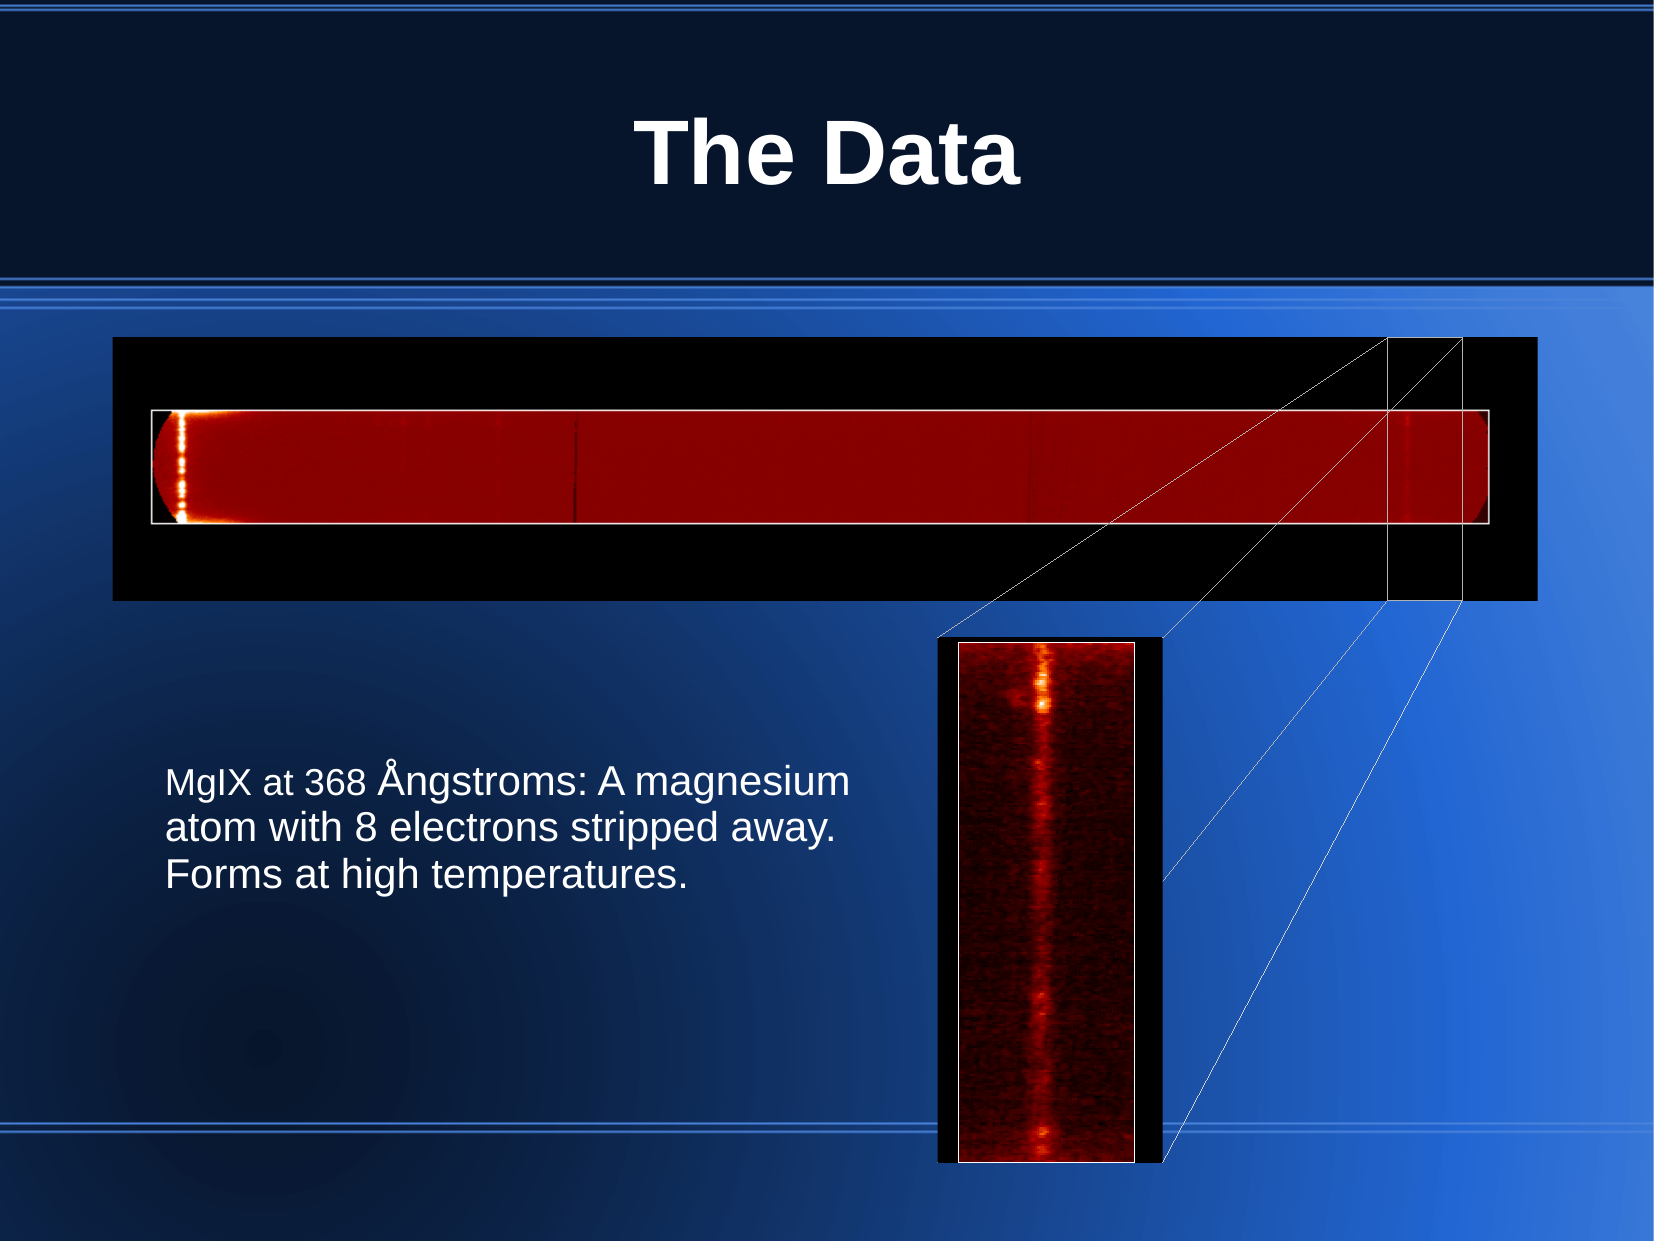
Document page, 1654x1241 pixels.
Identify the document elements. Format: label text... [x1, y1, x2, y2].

title The Data [82, 56, 1571, 250]
text_box MgIX at 368 Ångstroms: A magnesium atom with 8 electrons stripped away. Forms at high temperatures. [150, 750, 901, 951]
picture [0, 0, 1654, 1241]
